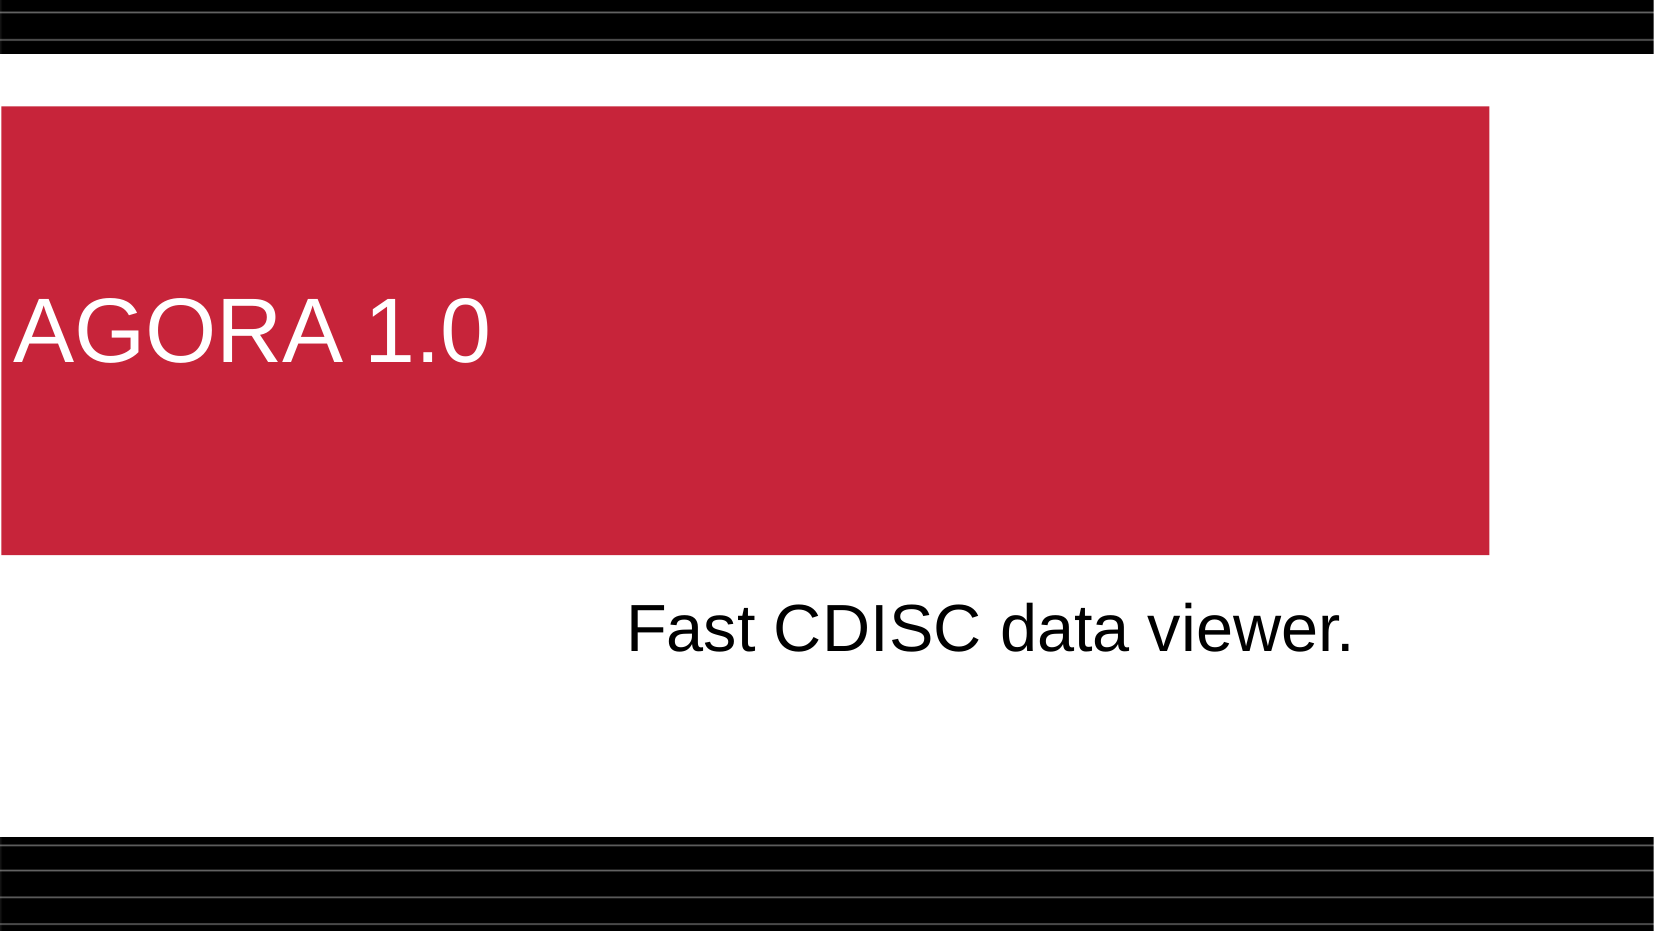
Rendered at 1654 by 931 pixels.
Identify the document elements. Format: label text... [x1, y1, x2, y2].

title AGORA 1.0 [1, 106, 1490, 556]
picture [0, 0, 1654, 54]
subtitle Fast CDISC data viewer. [625, 590, 1489, 804]
picture [0, 837, 1654, 931]
